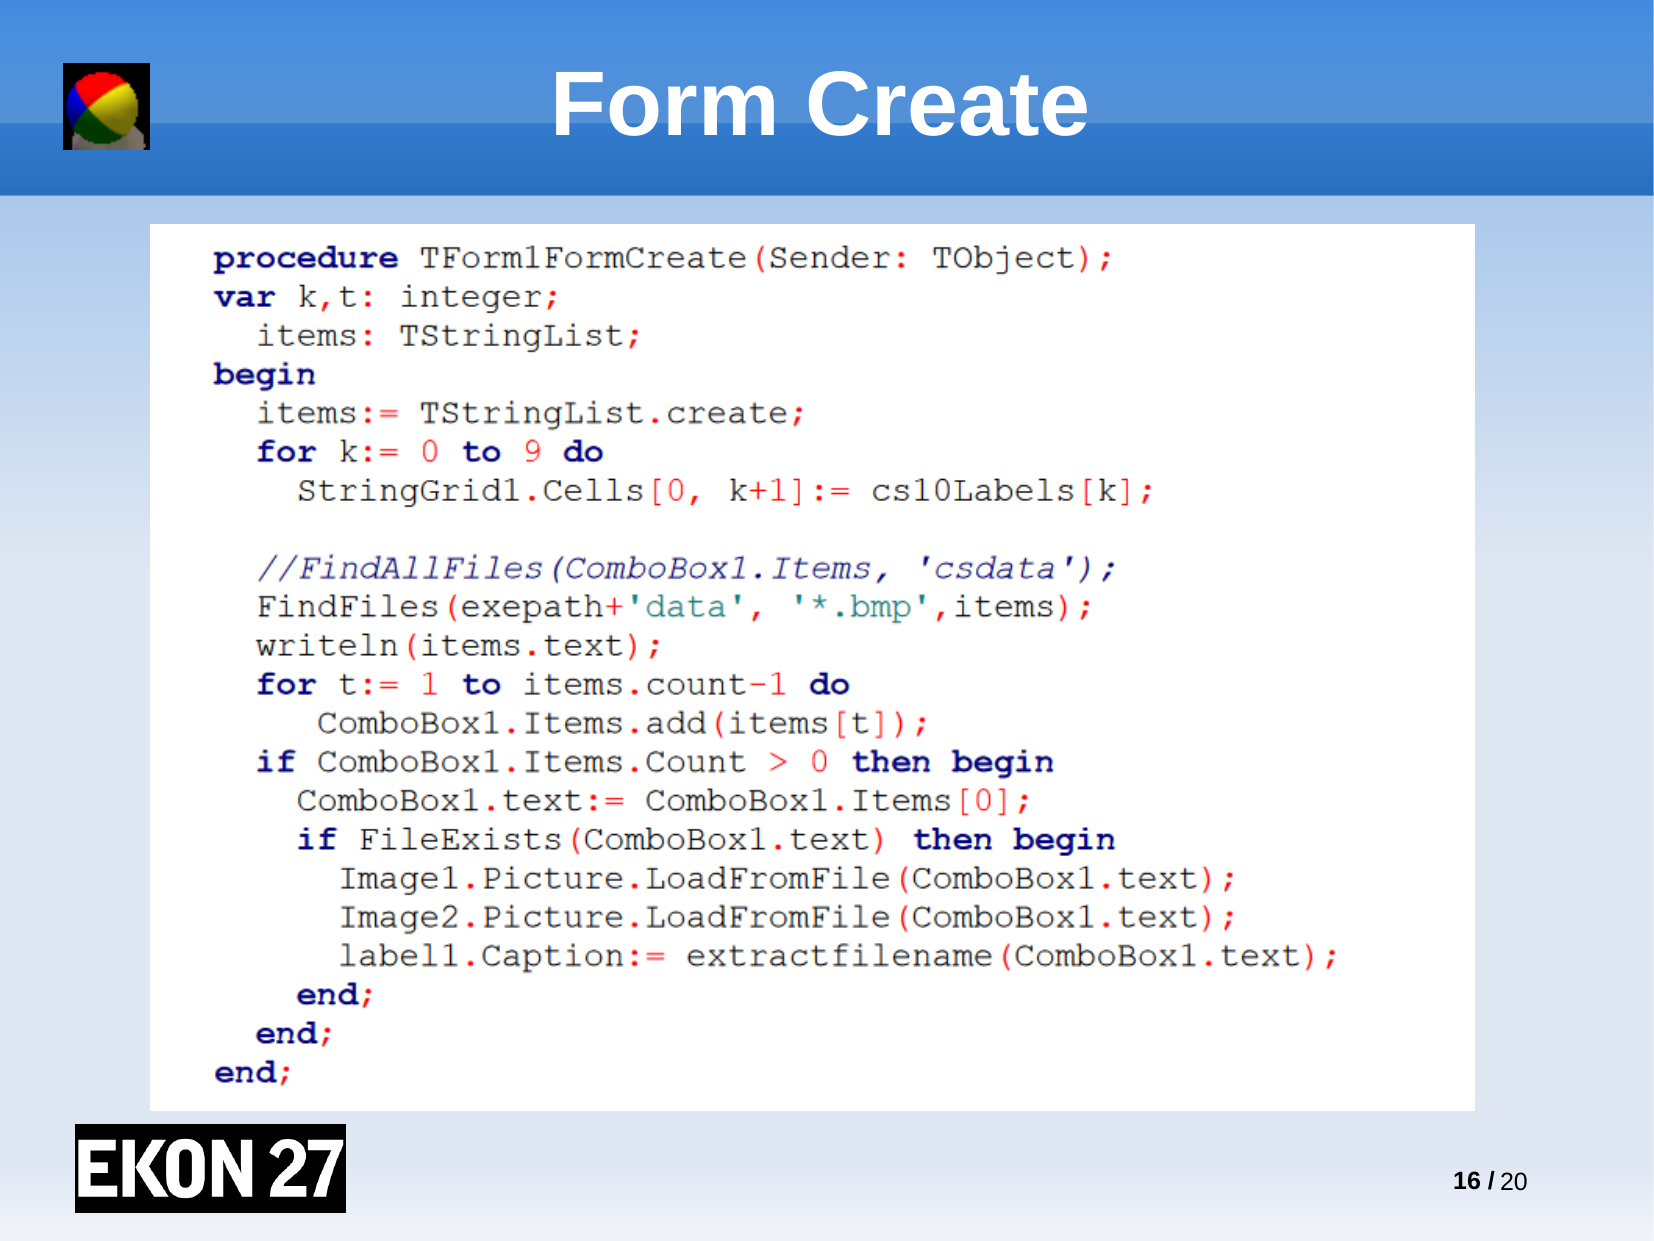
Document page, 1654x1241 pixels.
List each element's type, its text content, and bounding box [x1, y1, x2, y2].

picture [0, 0, 1654, 1241]
title Form Create [76, 0, 1565, 208]
